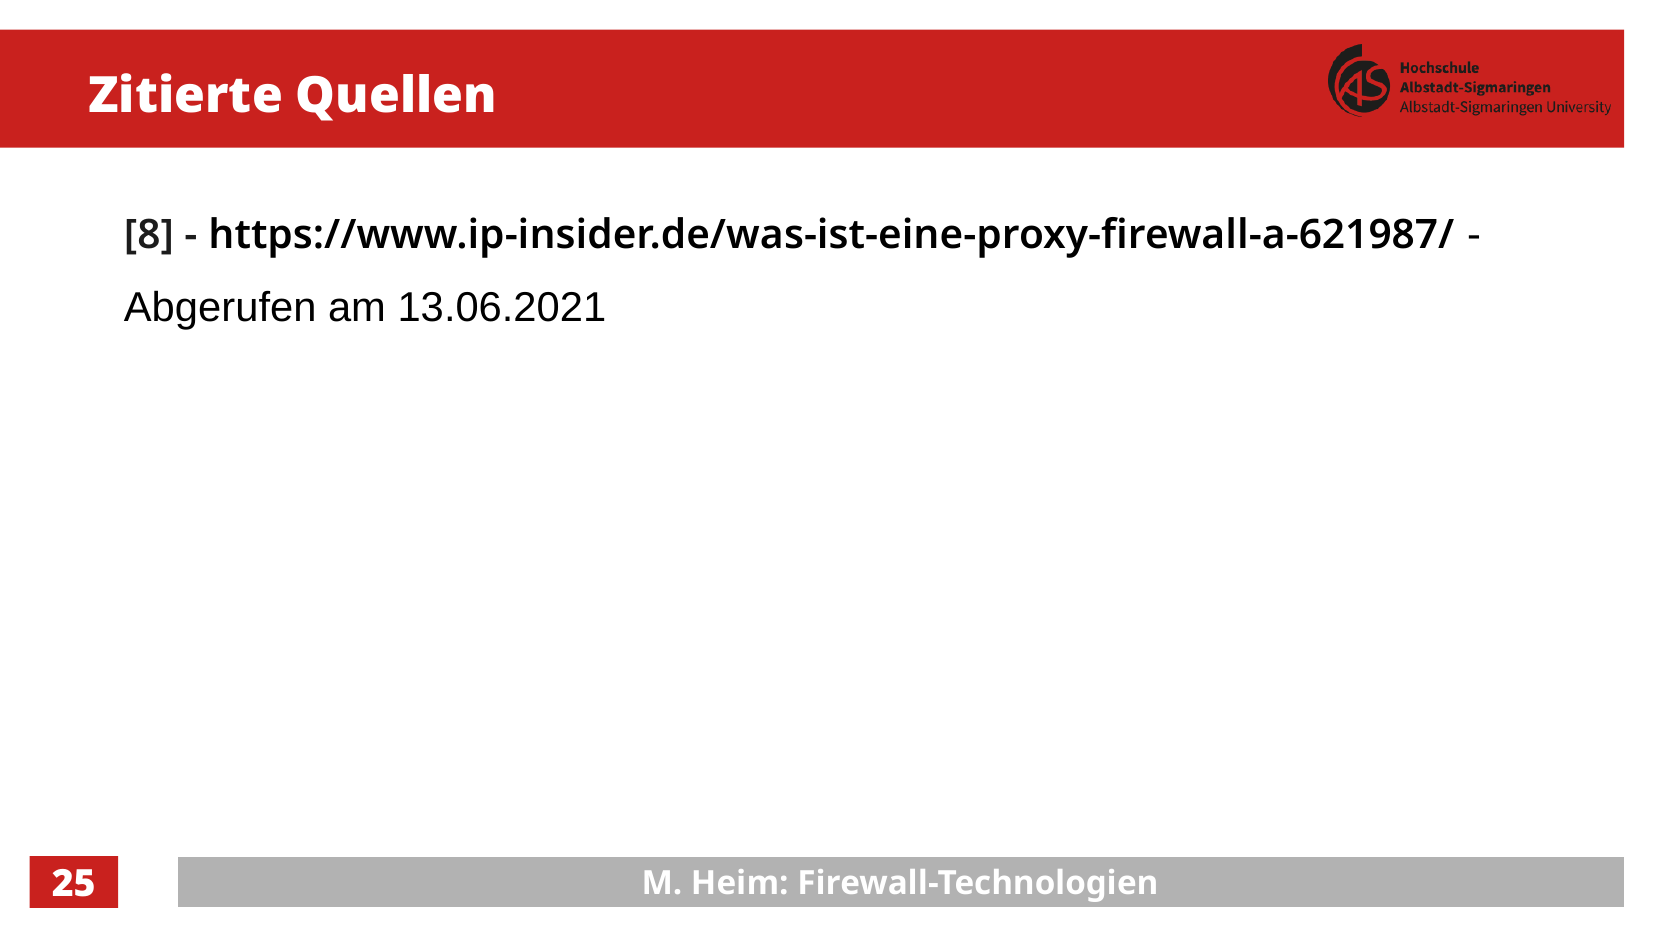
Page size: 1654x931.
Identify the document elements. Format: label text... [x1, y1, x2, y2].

list [8] - https://www.ip-insider.de/was-ist-eine-proxy-firewall-a-621987/ - Abgerufen am 13.06.2021 [88, 177, 1565, 798]
picture [1328, 0, 1611, 162]
title Zitierte Quellen [88, 53, 1359, 128]
